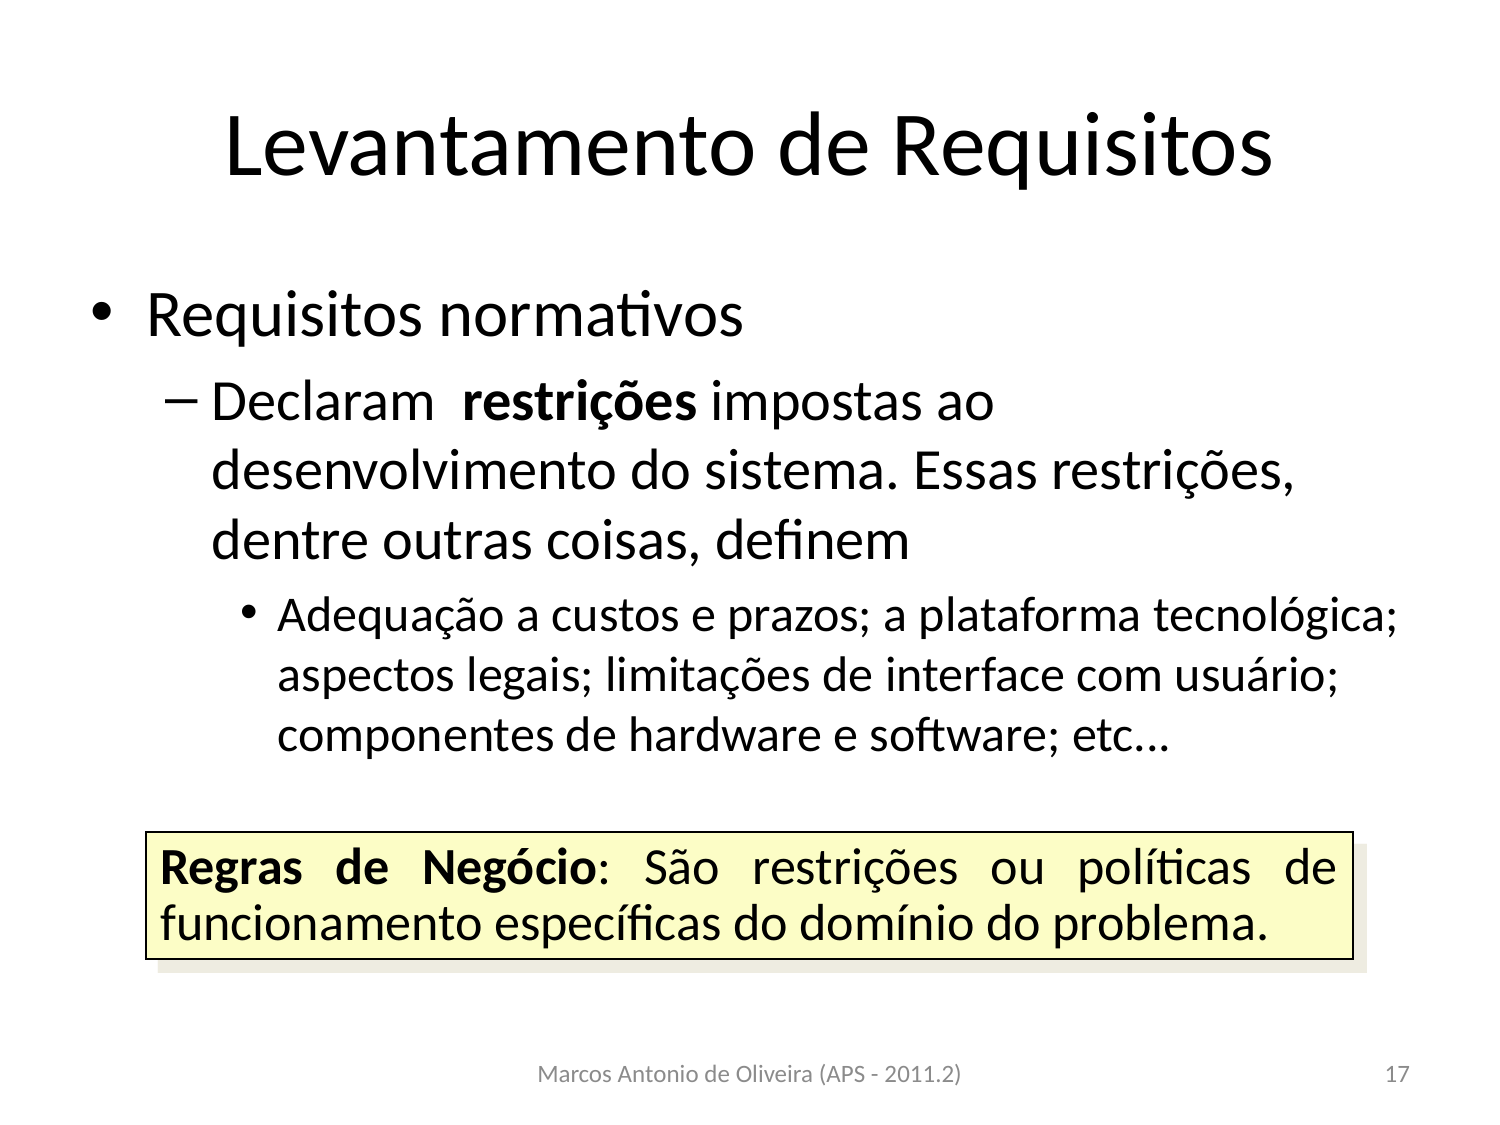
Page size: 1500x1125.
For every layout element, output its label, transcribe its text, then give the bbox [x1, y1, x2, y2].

text_box Regras de Negócio: São restrições ou políticas de funcionamento específicas do domínio do problema. [145, 831, 1353, 960]
title Levantamento de Requisitos [75, 45, 1425, 233]
list Requisitos normativos Declaram restrições impostas ao desenvolvimento do sistema. Essas restrições, dentre outras coisas, definem Adequação a custos e prazos; a plataforma tecnológica; aspectos legais; limitações de interface com usuário; componentes de hardware e software; etc... [75, 262, 1425, 1005]
slide_number <número> [1074, 1042, 1425, 1103]
footer Marcos Antonio de Oliveira (APS - 2011.2) [512, 1042, 988, 1103]
